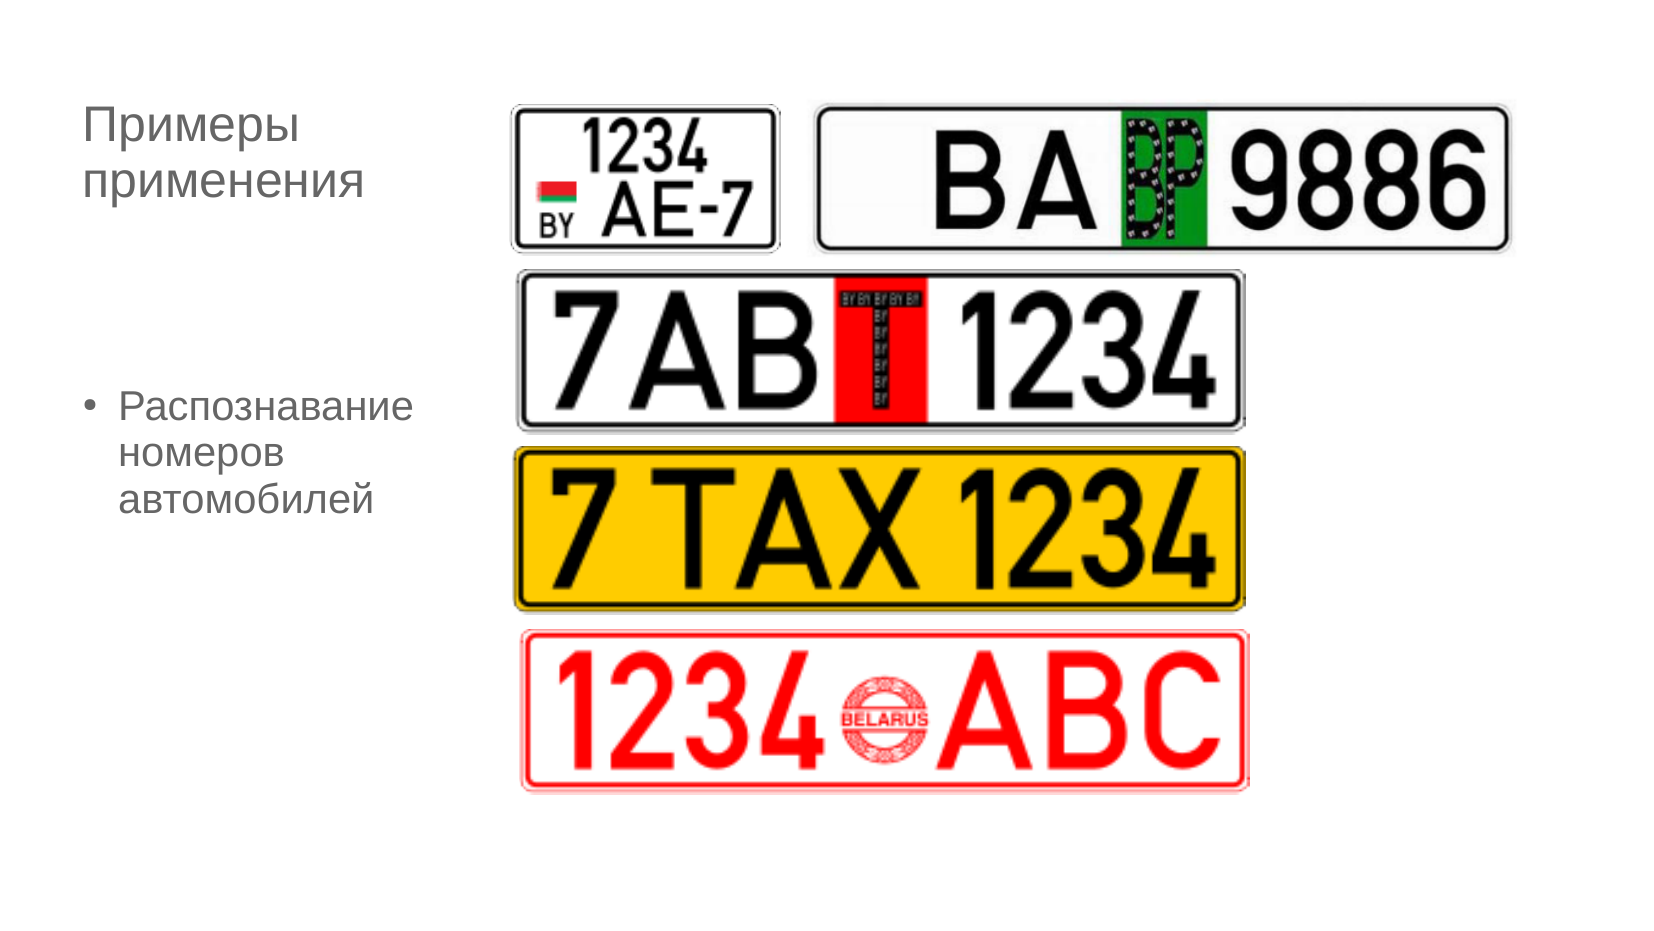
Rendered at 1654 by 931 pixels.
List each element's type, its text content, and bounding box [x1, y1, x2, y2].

picture [515, 89, 1531, 436]
picture [519, 629, 1250, 796]
title Распознавание номеров автомобилей [82, 349, 496, 556]
picture [512, 446, 1246, 616]
title Примеры применения [82, 49, 526, 256]
picture [509, 104, 781, 256]
